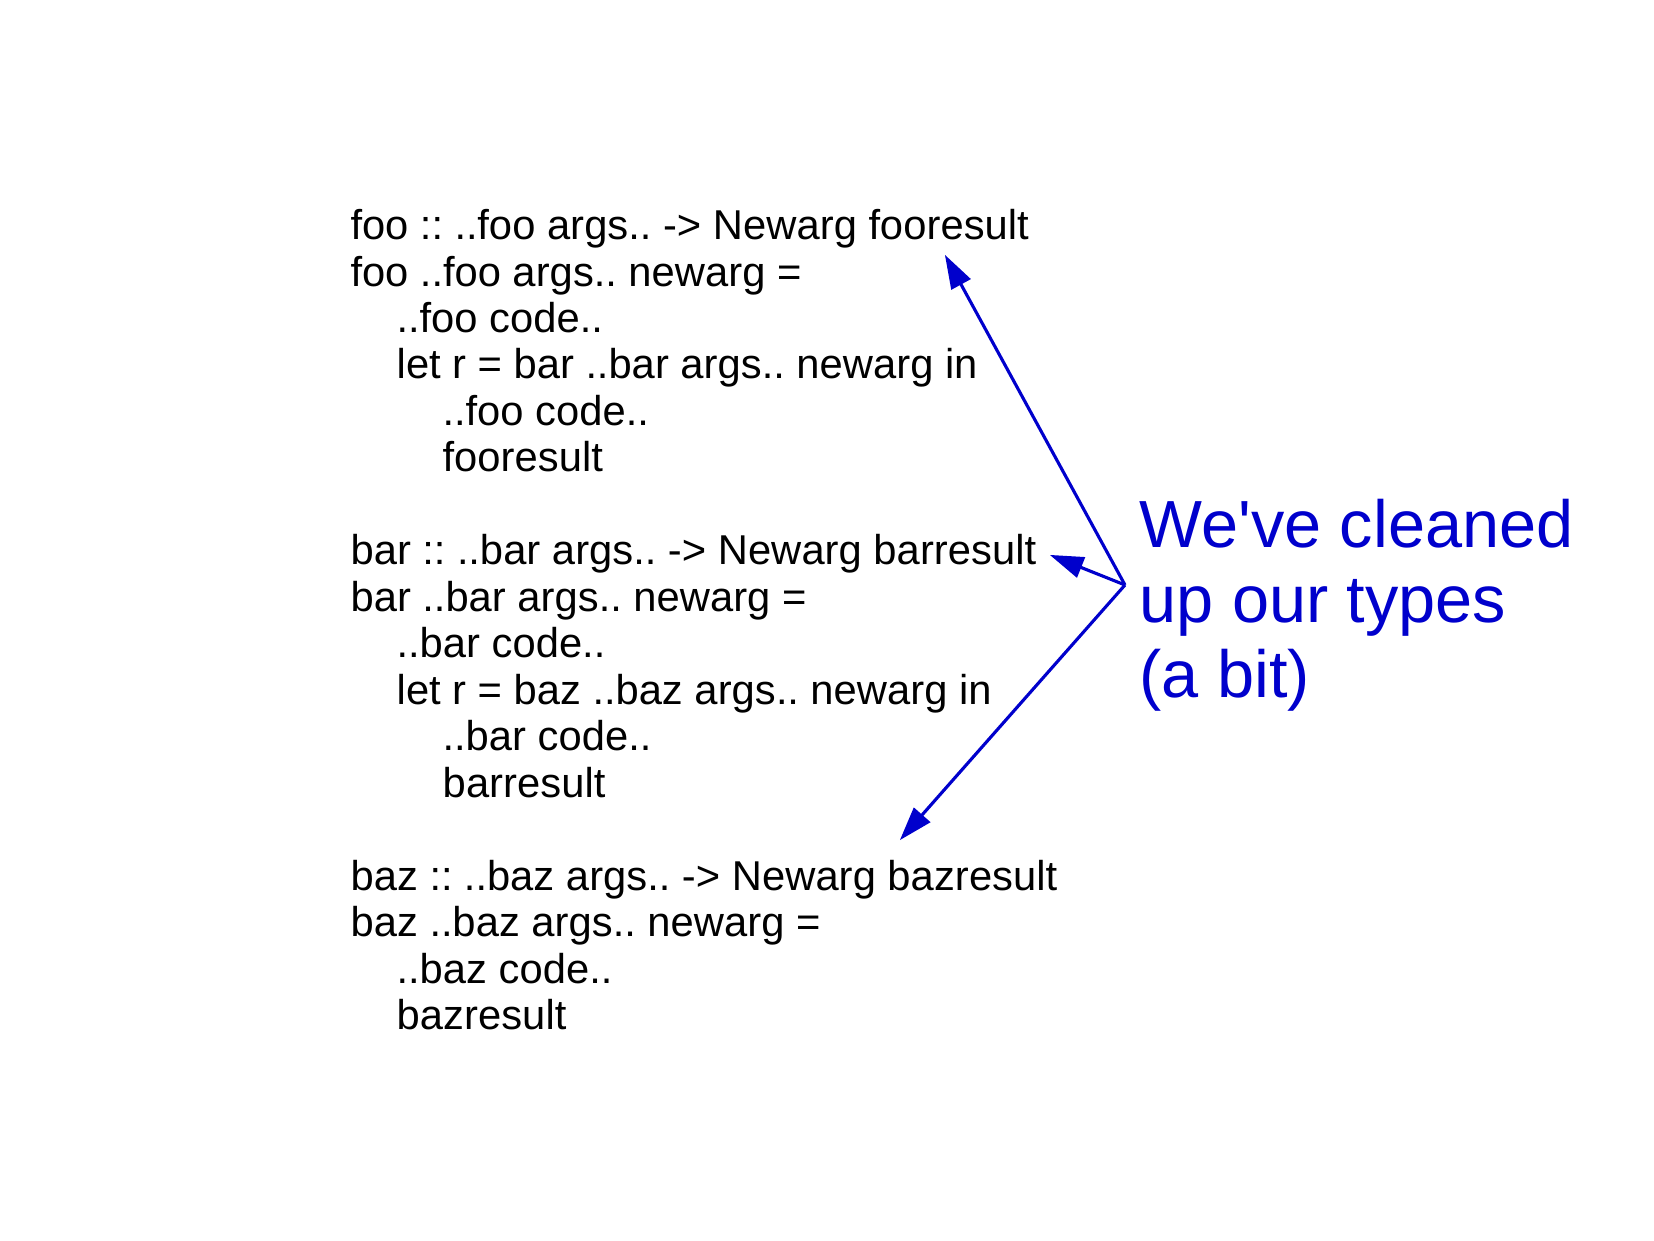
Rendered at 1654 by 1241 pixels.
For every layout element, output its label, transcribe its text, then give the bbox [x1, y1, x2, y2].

subtitle foo :: ..foo args.. -> Newarg fooresult foo ..foo args.. newarg = ..foo code.. let r = bar ..bar args.. newarg in ..foo code.. fooresult bar :: ..bar args.. -> Newarg barresult bar ..bar args.. newarg = ..bar code.. let r = baz ..baz args.. newarg in ..bar code.. barresult baz :: ..baz args.. -> Newarg bazresult baz ..baz args.. newarg = ..baz code.. bazresult [304, 197, 1349, 1044]
text_box We've cleaned up our types (a bit) [1125, 480, 1591, 720]
